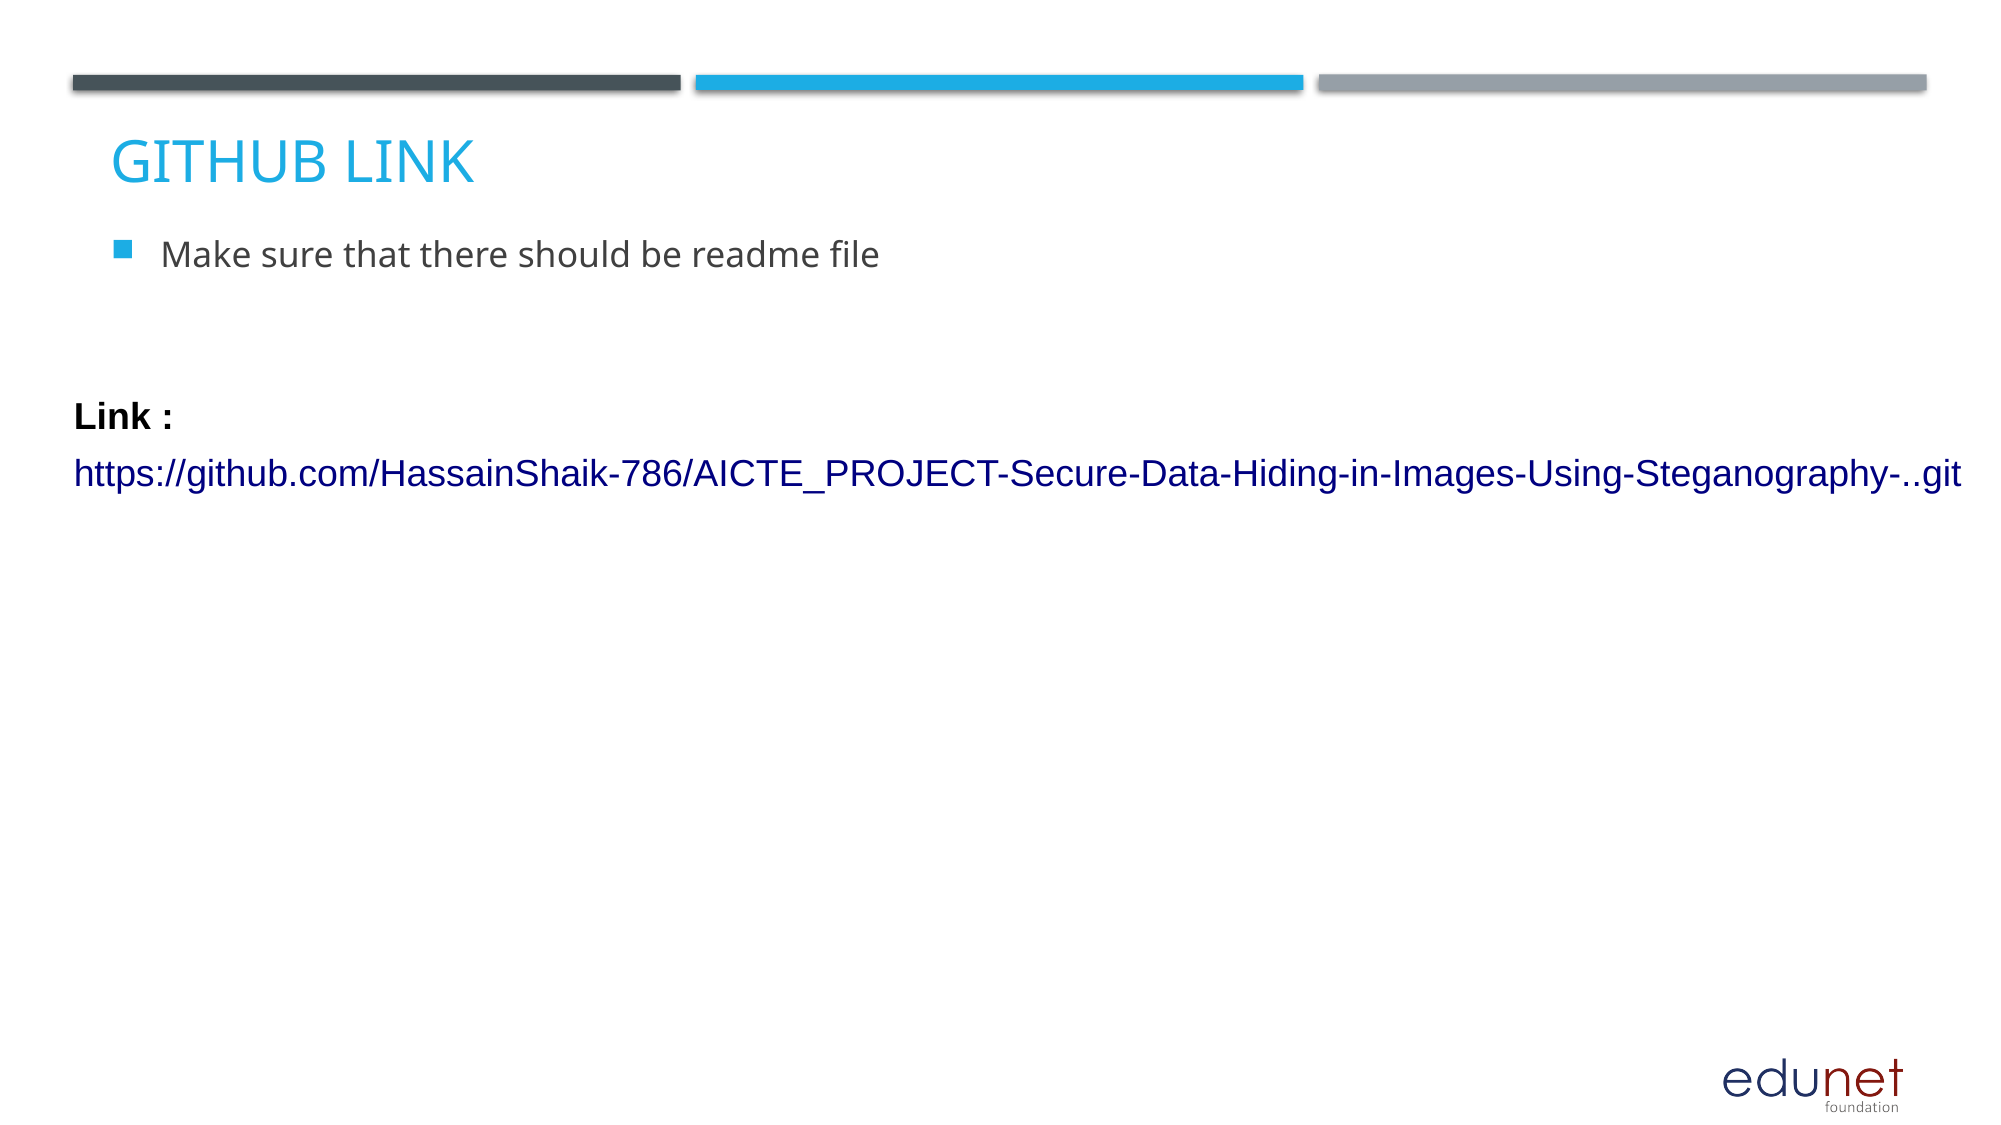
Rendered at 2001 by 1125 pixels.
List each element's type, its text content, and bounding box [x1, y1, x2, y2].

text_box Link : [59, 388, 200, 446]
text_box https://github.com/HassainShaik-786/AICTE_PROJECT-Secure-Data-Hiding-in-Images-Using-Steganography-..git [59, 445, 1978, 502]
picture [1719, 1056, 1905, 1116]
list Make sure that there should be readme file [95, 207, 1070, 296]
title GitHub Link [95, 115, 1905, 203]
